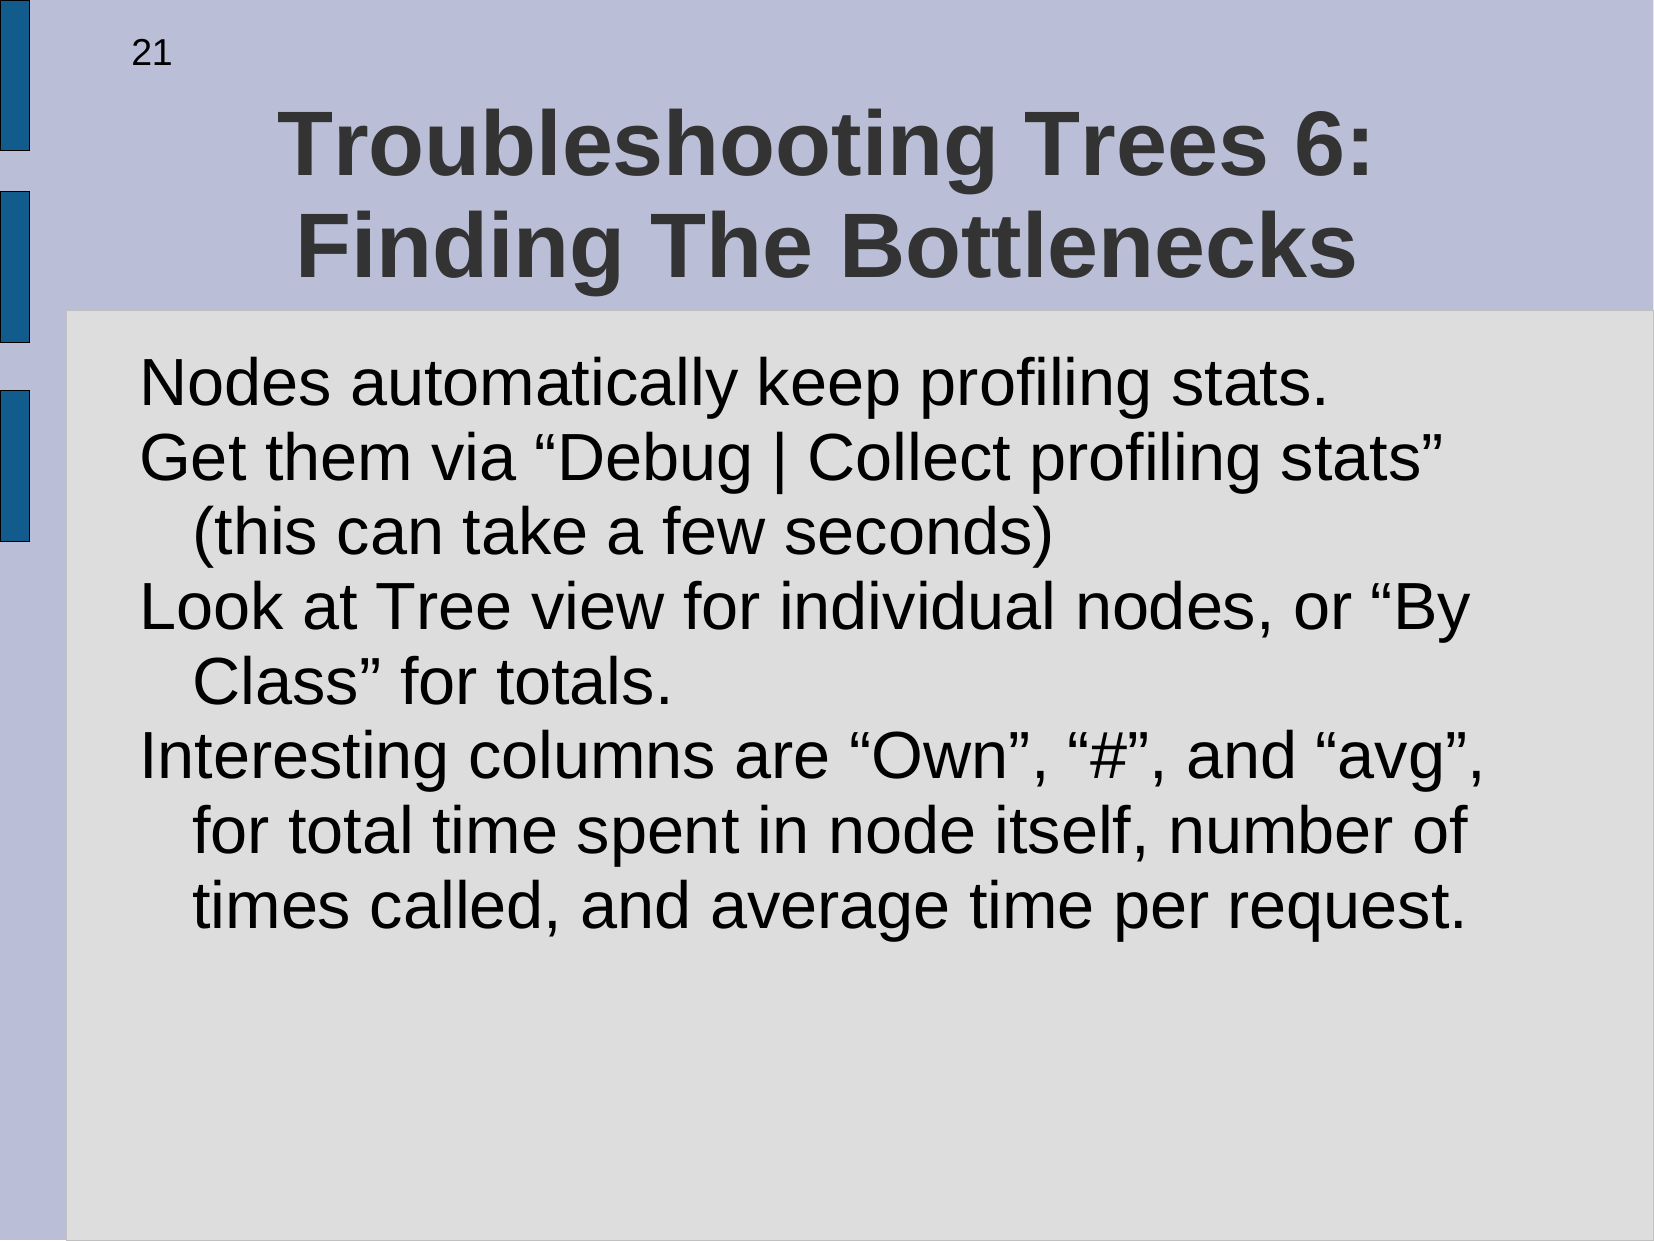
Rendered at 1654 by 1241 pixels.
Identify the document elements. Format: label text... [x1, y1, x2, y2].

text_box <number> [155, 23, 279, 97]
list Nodes automatically keep profiling stats. Get them via “Debug | Collect profiling stats” (this can take a few seconds) Look at Tree view for individual nodes, or “By Class” for totals. Interesting columns are “Own”, “#”, and “avg”, for total time spent in node itself, number of times called, and average time per request. [121, 344, 1534, 1127]
title Troubleshooting Trees 6: Finding The Bottlenecks [121, 87, 1534, 302]
